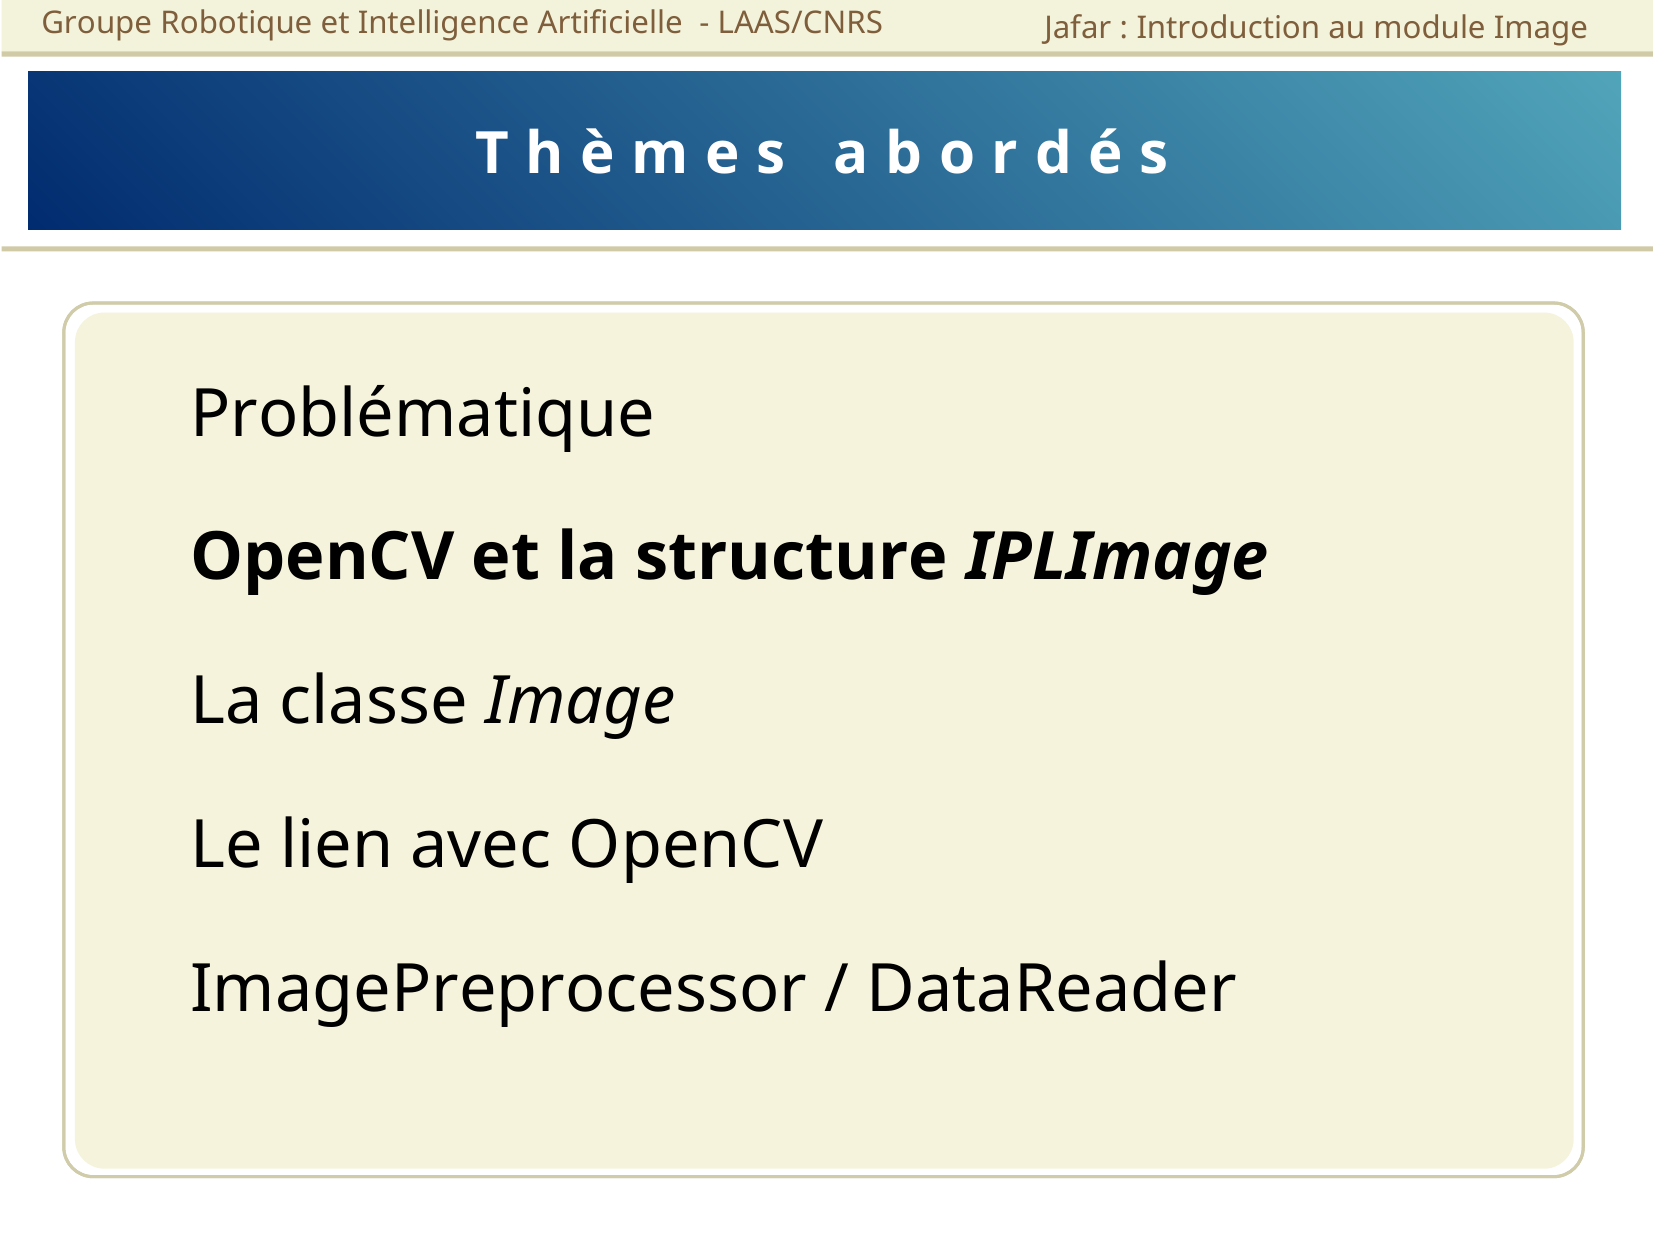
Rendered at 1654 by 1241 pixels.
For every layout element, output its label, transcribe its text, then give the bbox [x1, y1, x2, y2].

title Thèmes abordés [57, 81, 1587, 221]
list Problématique OpenCV et la structure IPLImage La classe Image Le lien avec OpenCV ImagePreprocessor / DataReader [178, 364, 1569, 983]
